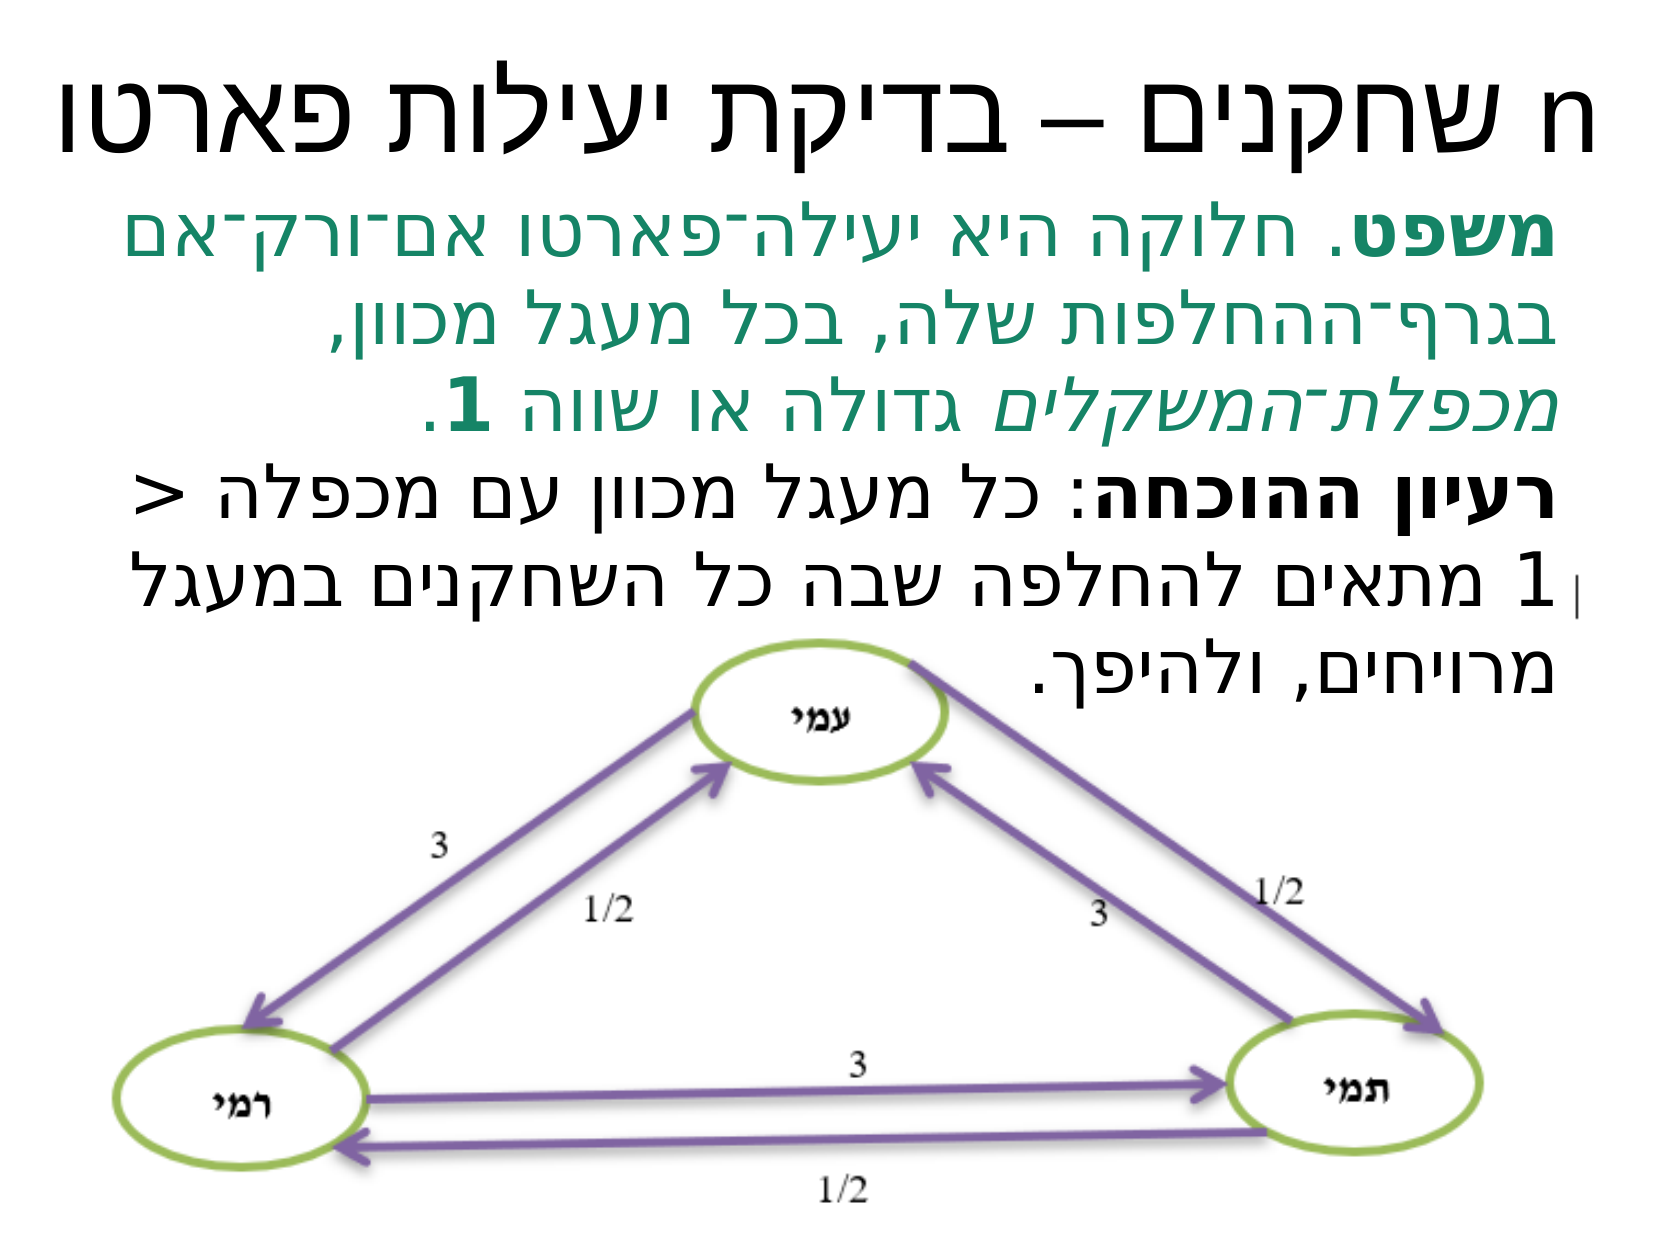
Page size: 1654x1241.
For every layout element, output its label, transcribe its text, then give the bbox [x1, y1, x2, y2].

text_box משפט. חלוקה היא יעילה־פארטו אם־ורק־אם בגרף־ההחלפות שלה, בכל מעגל מכוון, מכפלת־המשקלים גדולה או שווה 1. רעיון ההוכחה: כל מעגל מכוון עם מכפלה < 1 מתאים להחלפה שבה כל השחקנים במעגל מרויחים, ולהיפך. [60, 180, 1576, 692]
title n שחקנים – בדיקת יעילות פארטו [0, 32, 1654, 196]
picture [60, 569, 1594, 1241]
